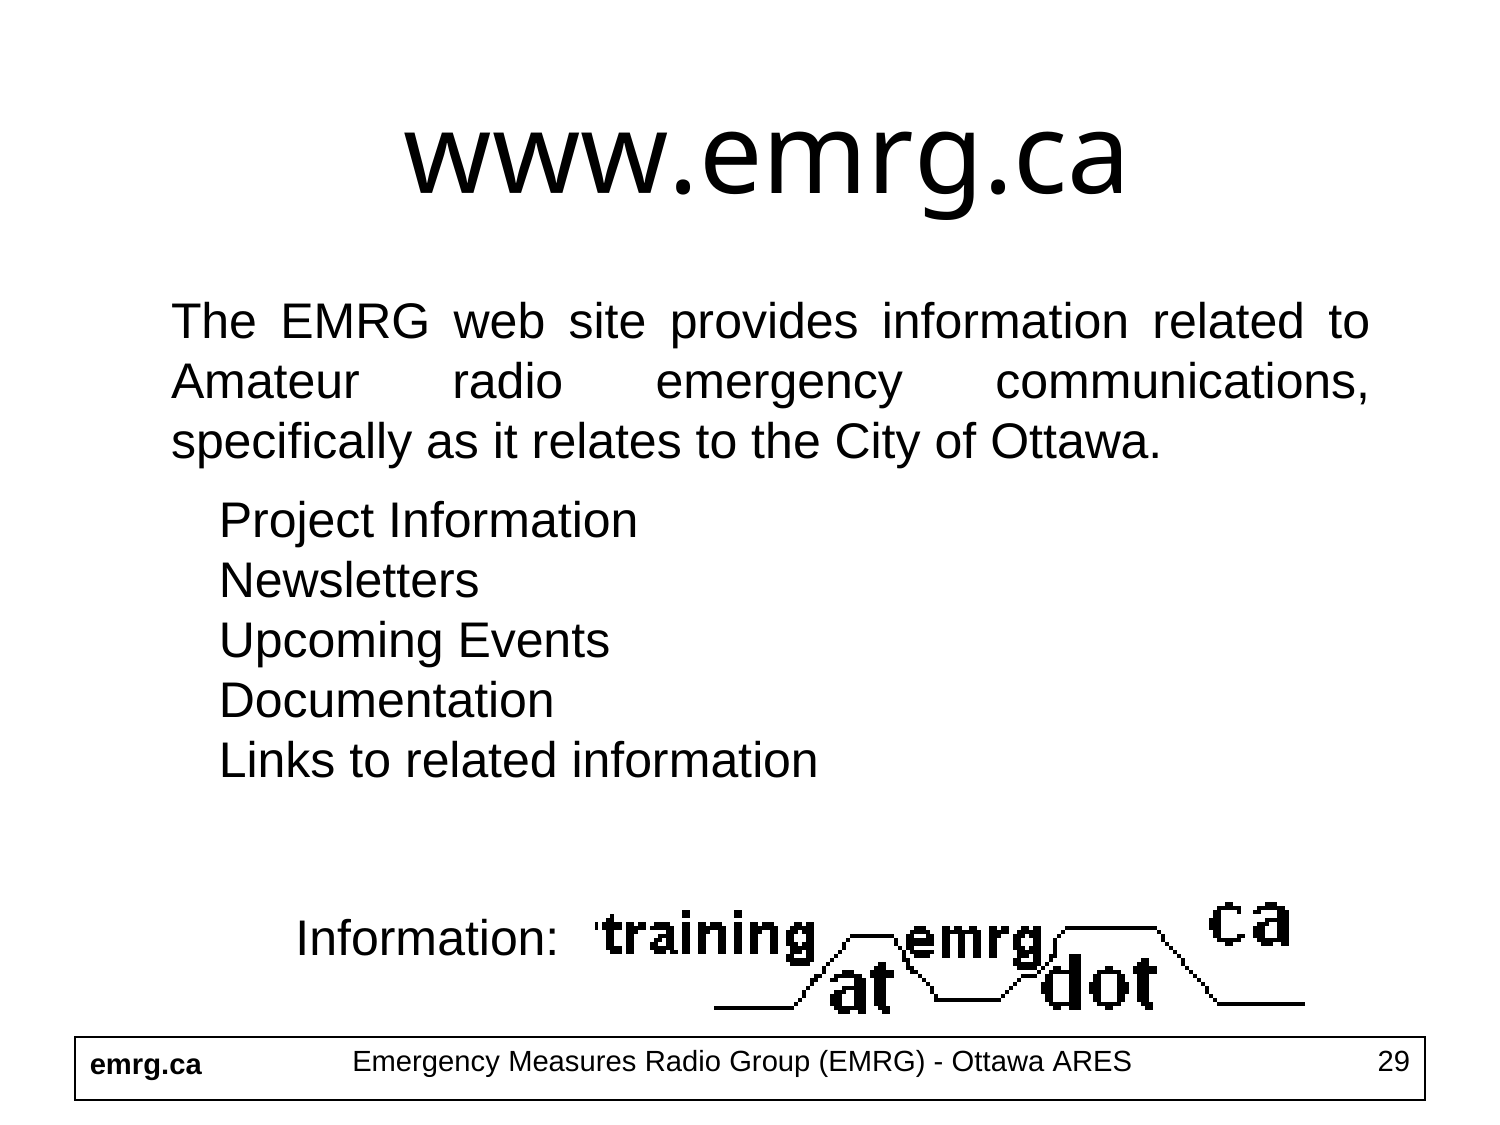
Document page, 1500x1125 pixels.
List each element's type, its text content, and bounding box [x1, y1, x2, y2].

text_box Information: [235, 898, 595, 974]
text_box www.emrg.ca [389, 73, 1147, 225]
text_box The EMRG web site provides information related to Amateur radio emergency communications, specifically as it relates to the City of Ottawa. Project Information Newsletters Upcoming Events Documentation Links to related information [156, 281, 1386, 796]
picture [595, 898, 1333, 1022]
